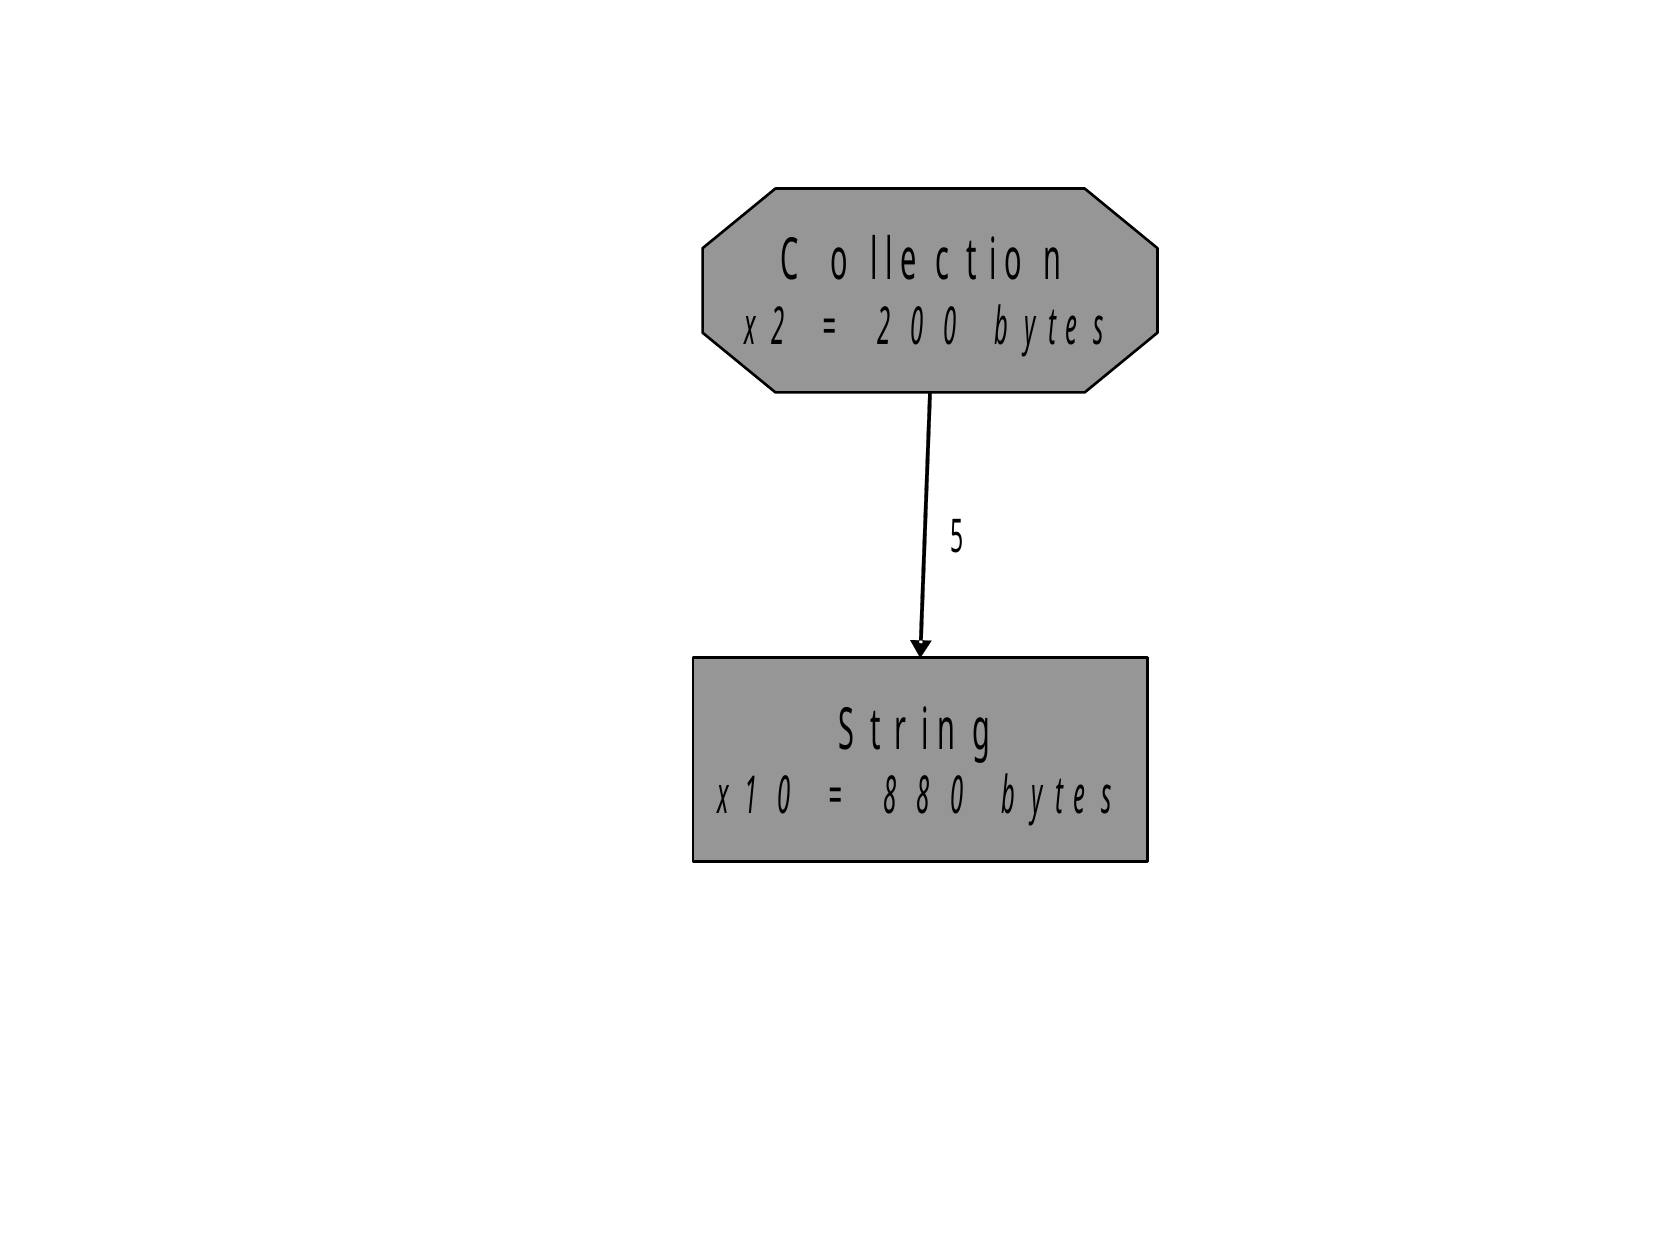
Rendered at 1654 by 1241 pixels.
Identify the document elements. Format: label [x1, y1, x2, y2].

picture [691, 187, 1163, 866]
